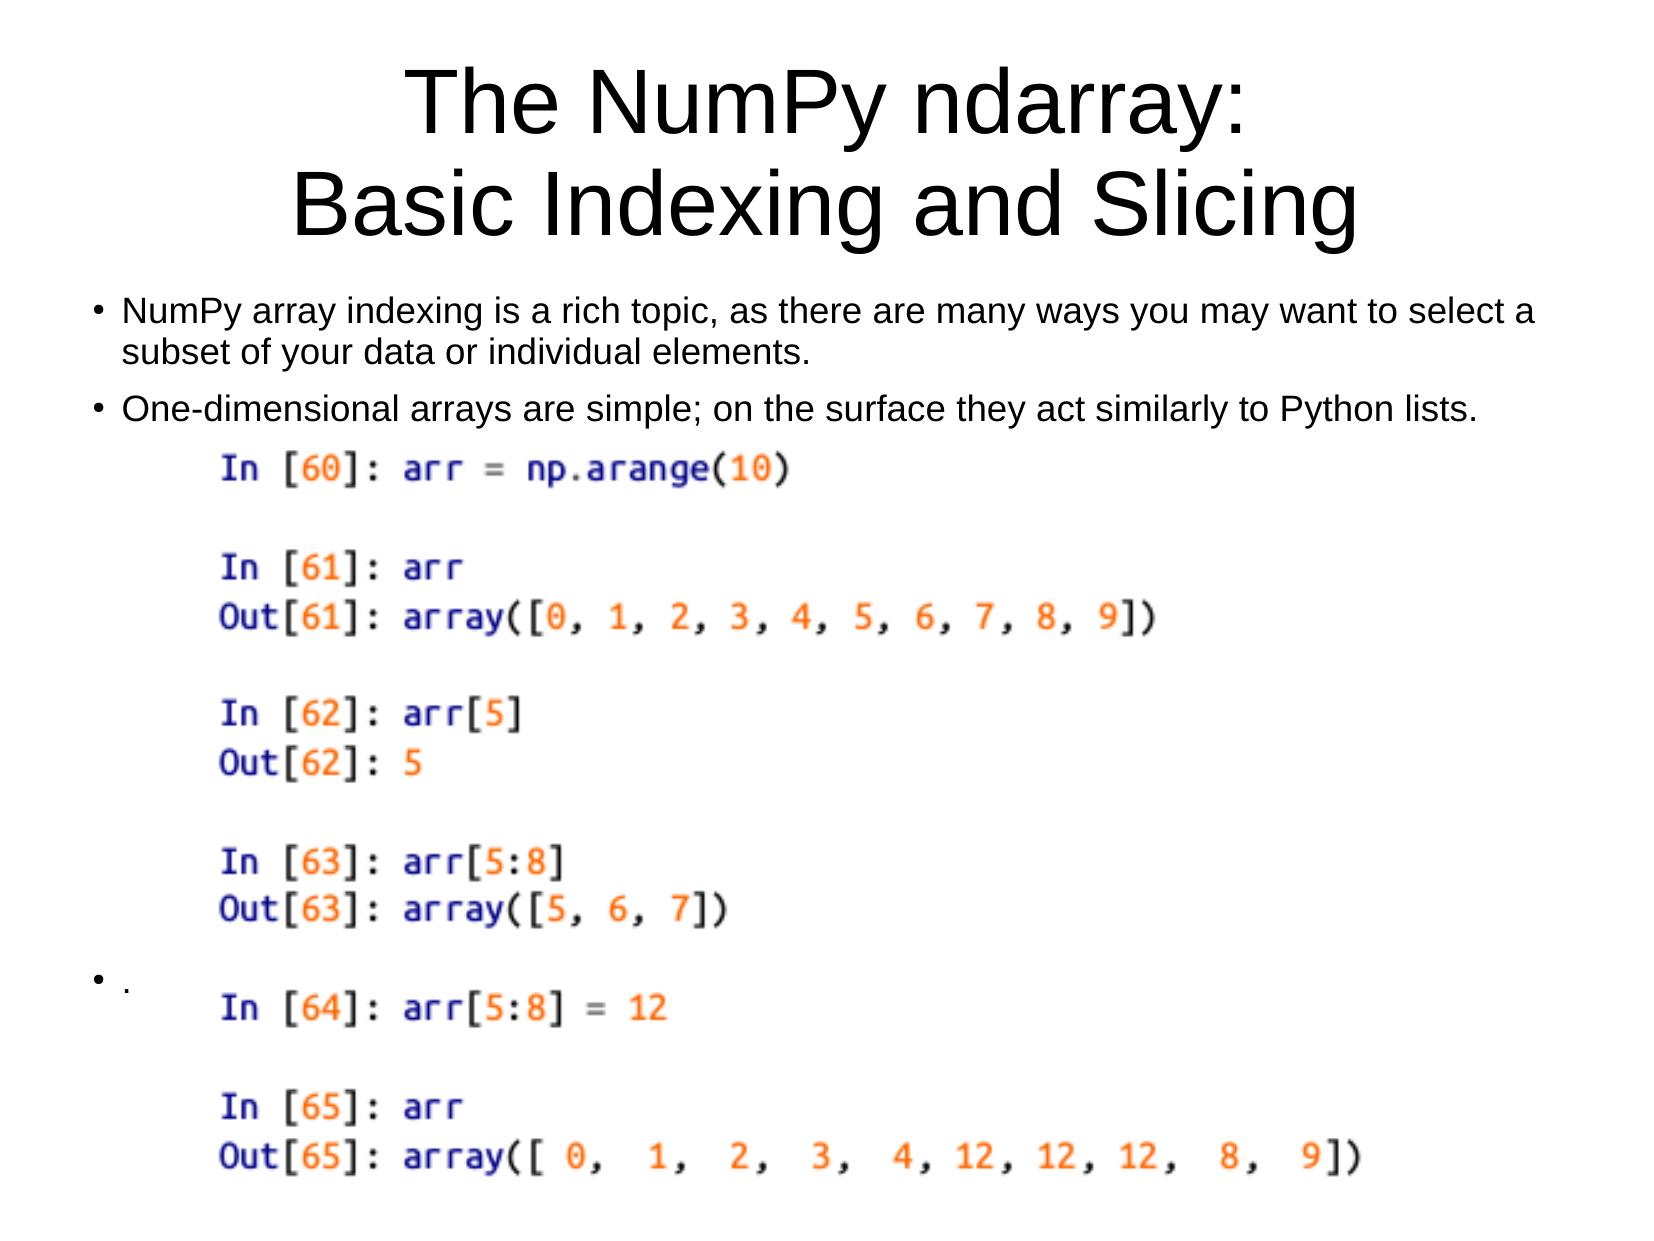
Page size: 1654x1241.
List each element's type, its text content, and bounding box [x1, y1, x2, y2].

title The NumPy ndarray: Basic Indexing and Slicing [82, 49, 1571, 257]
picture [215, 449, 1386, 1184]
list NumPy array indexing is a rich topic, as there are many ways you may want to select a subset of your data or individual elements. One-dimensional arrays are simple; on the surface they act similarly to Python lists. . [82, 290, 1571, 1010]
